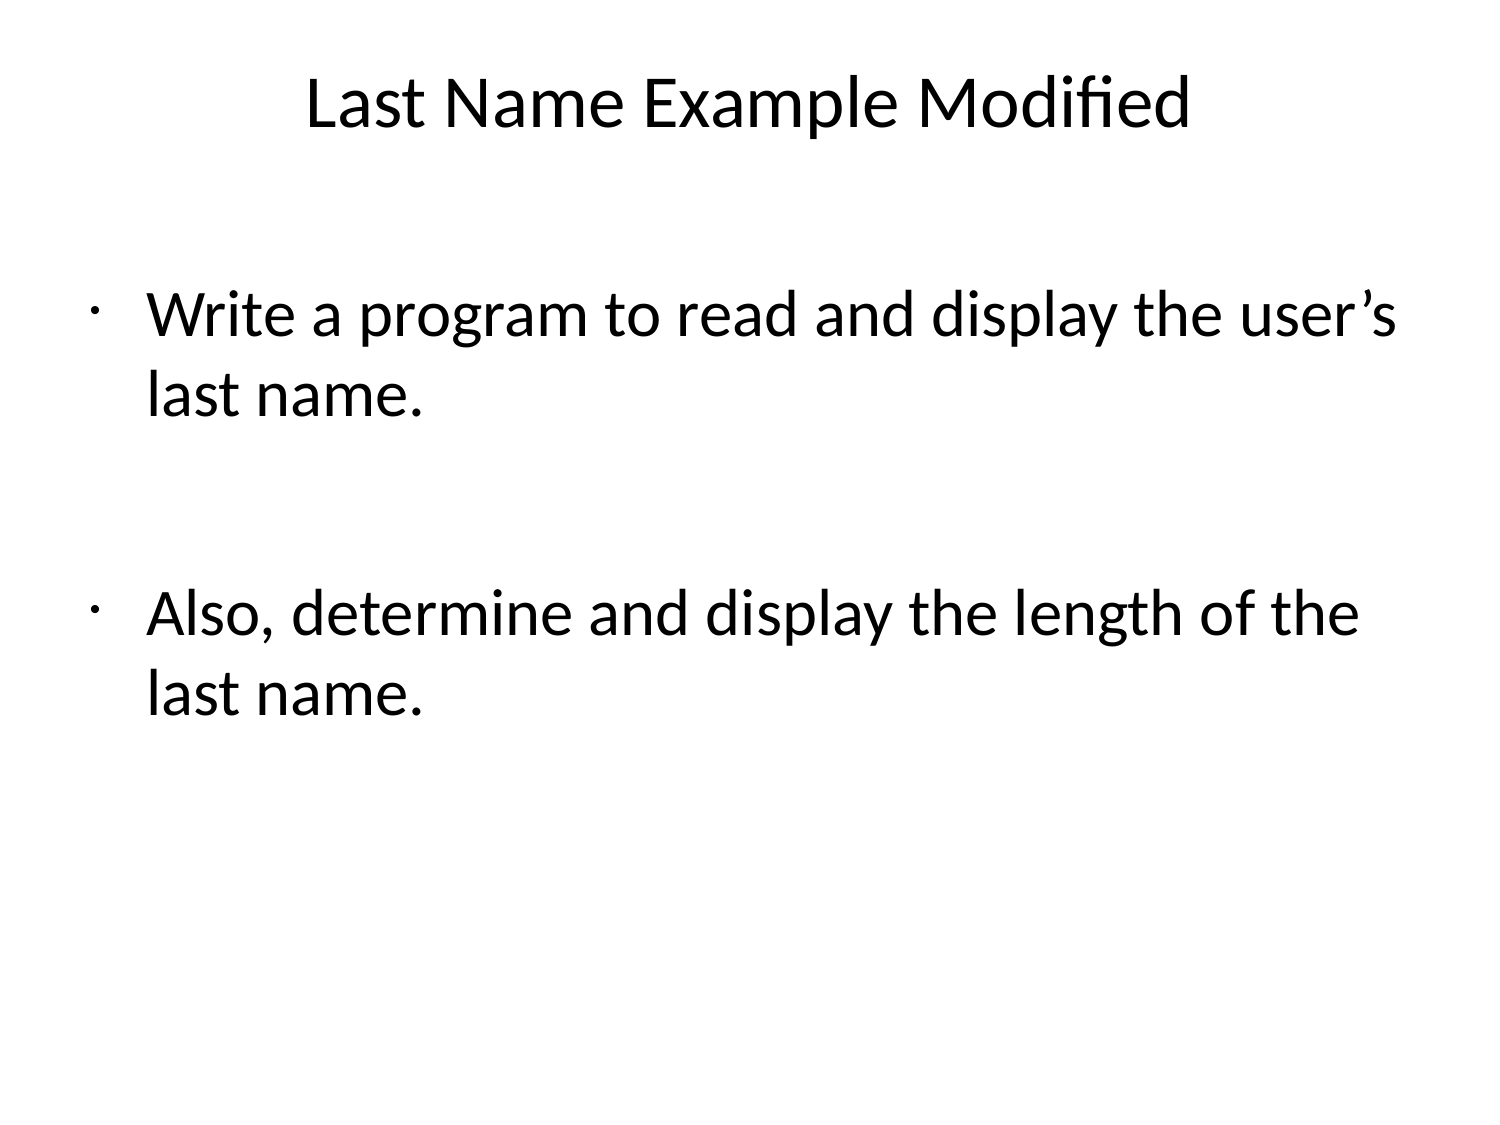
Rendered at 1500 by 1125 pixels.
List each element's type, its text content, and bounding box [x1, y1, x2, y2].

title Last Name Example Modified [75, 45, 1425, 233]
list Write a program to read and display the user’s last name. Also, determine and display the length of the last name. [75, 262, 1425, 1005]
